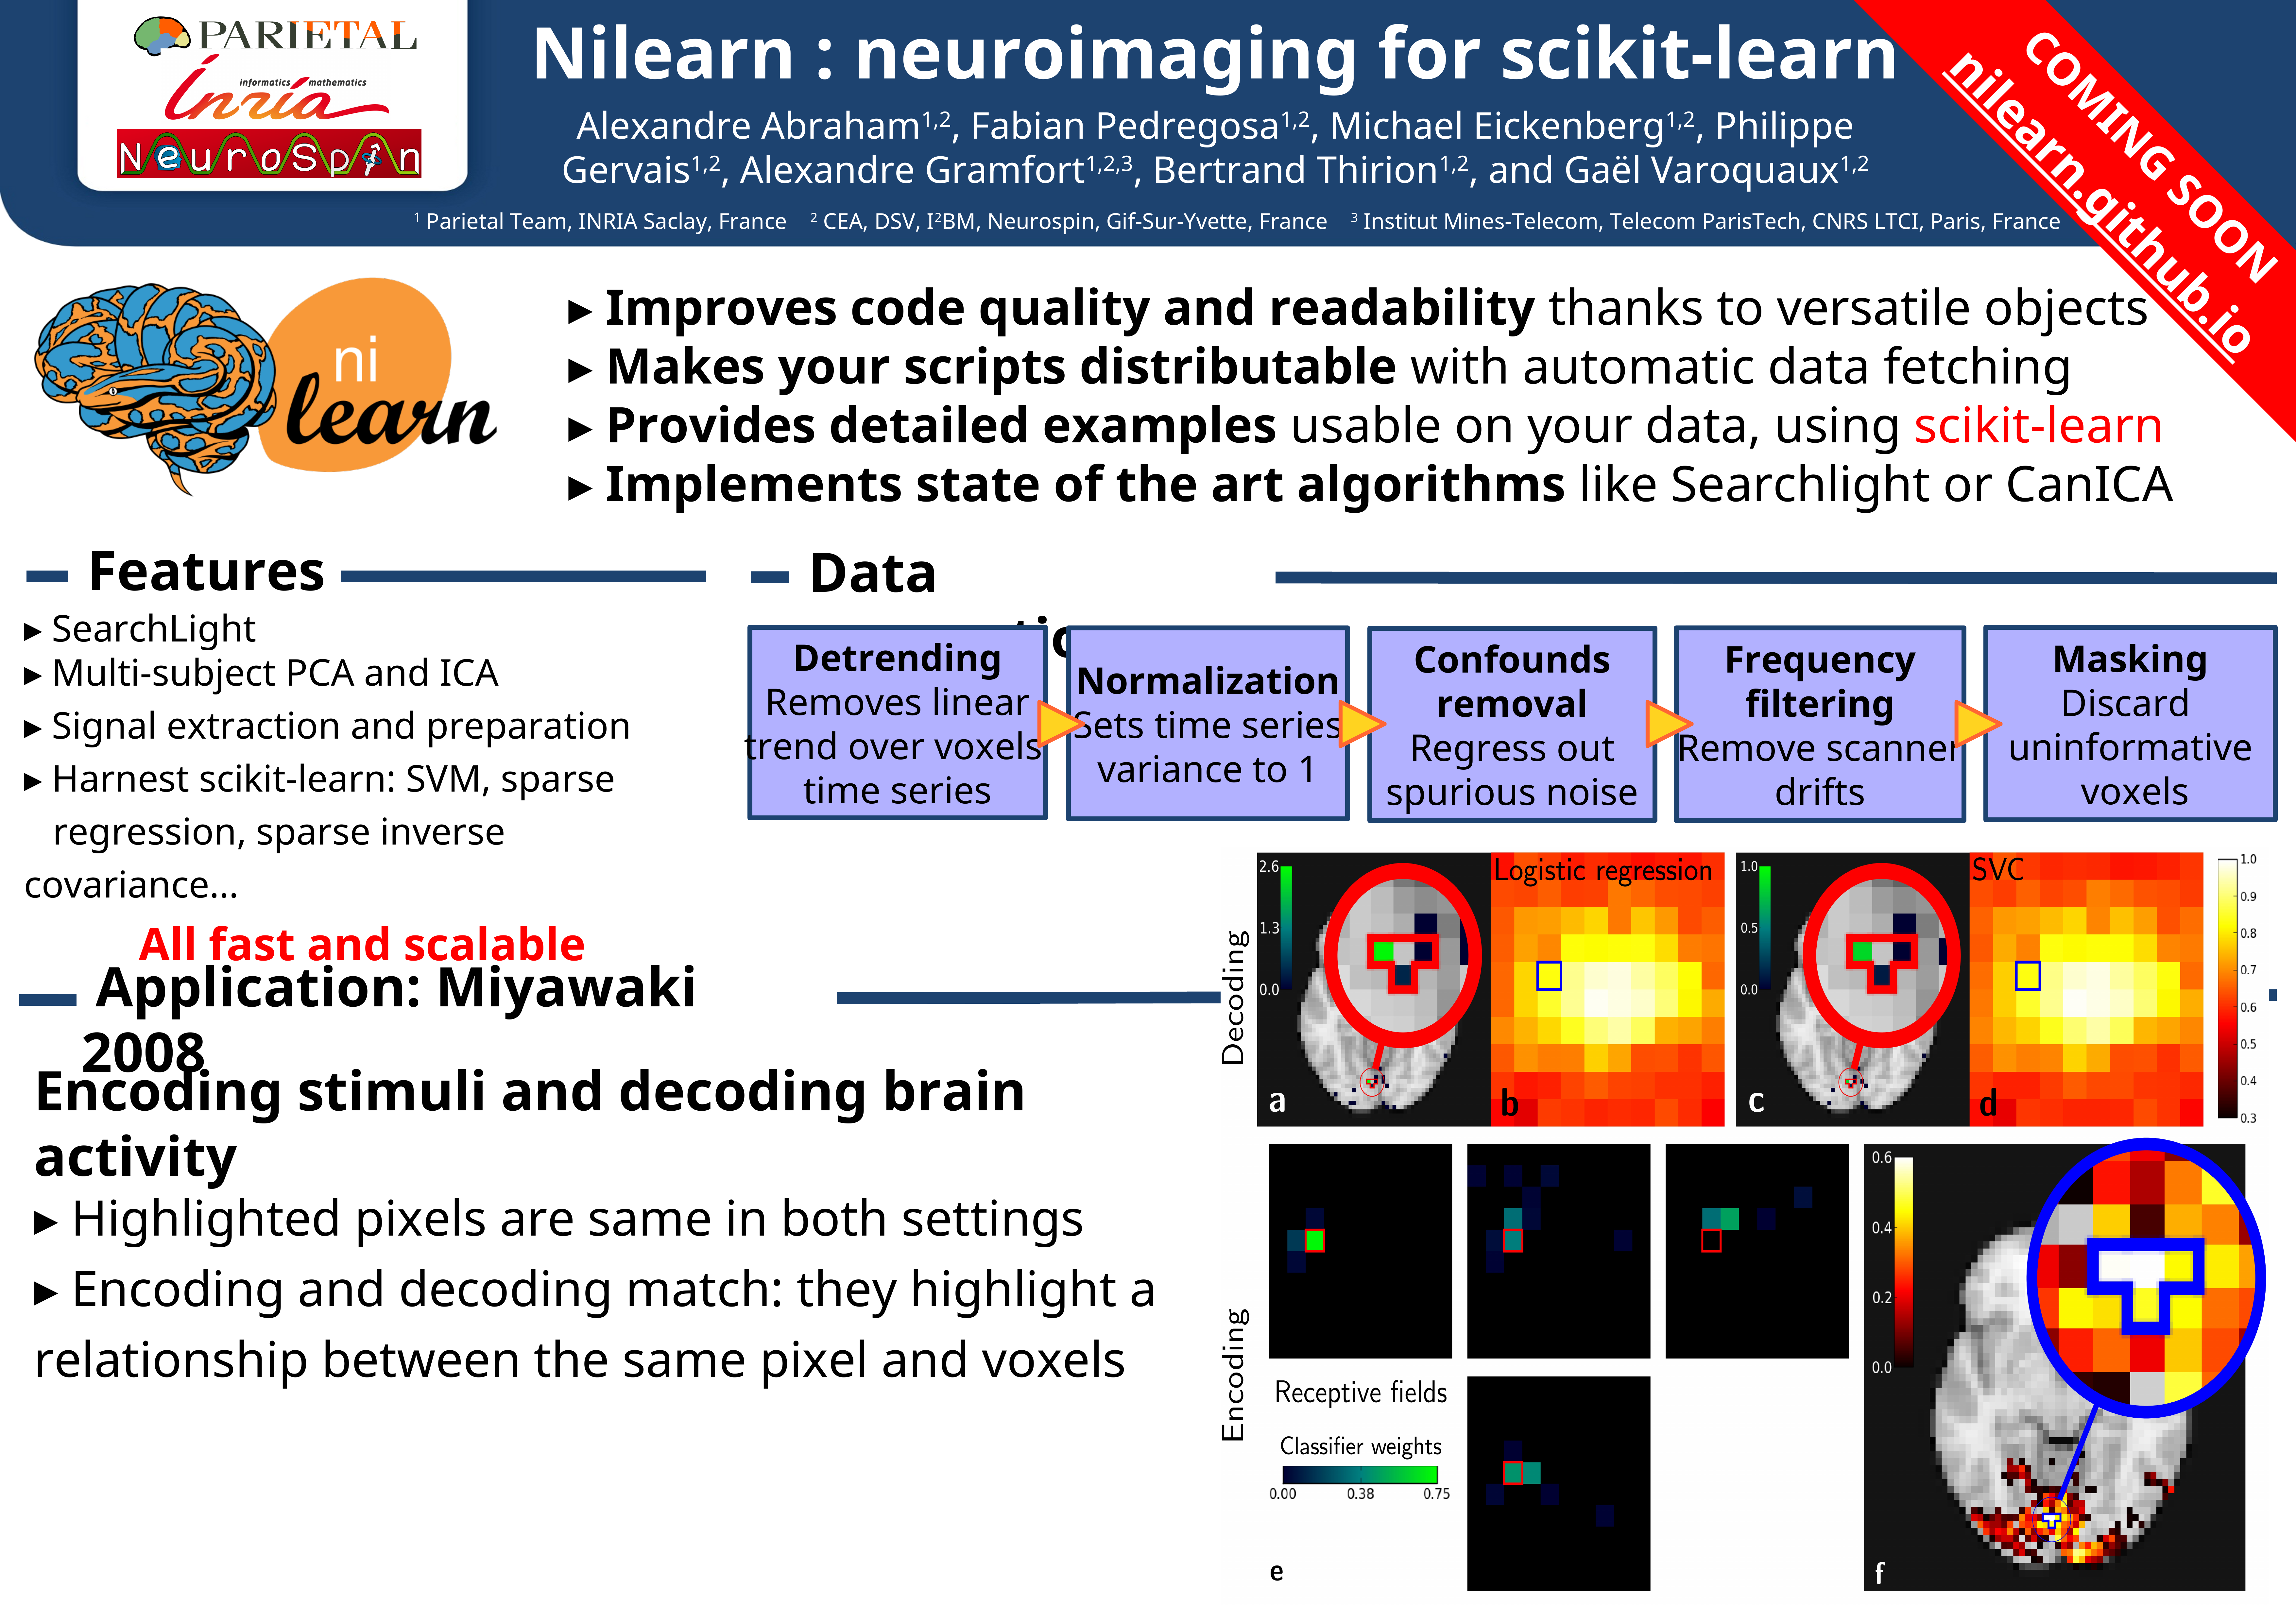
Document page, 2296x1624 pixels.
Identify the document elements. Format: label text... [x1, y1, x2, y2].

text_box Masking Discard uninformative voxels [1986, 627, 2275, 820]
text_box Encoding stimuli and decoding brain activity ▸ Highlighted pixels are same in both settings ▸ Encoding and decoding match: they highlight a relationship between the same pixel and voxels [29, 1053, 1221, 1471]
picture [2046, 0, 2296, 250]
text_box Data preparation [789, 535, 1276, 621]
text_box Nilearn : neuroimaging for scikit-learn Alexandre Abraham1,2, Fabian Pedregosa1,2, Michael Eickenberg1,2, Philippe Gervais1,2, Alexandre Gramfort1,2,3, Bertrand Thirion1,2, and Gaël Varoquaux1,2 [504, 5, 1927, 193]
text_box Detrending Removes linear trend over voxels' time series [750, 627, 1046, 818]
text_box Frequency filtering Remove scanner drifts [1676, 628, 1964, 821]
text_box ▸ SearchLight ▸ Multi-subject PCA and ICA ▸ Signal extraction and preparation ▸ Harnest scikit-learn: SVM, sparse regression, sparse inverse covariance... All fast and scalable [19, 602, 706, 919]
text_box Confounds removal Regress out spurious noise [1370, 628, 1655, 821]
text_box ▸ Improves code quality and readability thanks to versatile objects ▸ Makes your scripts distributable with automatic data fetching ▸ Provides detailed examples usable on your data, using scikit-learn ▸ Implements state of the art algorithms like Searchlight or CanICA [563, 273, 2182, 514]
text_box 1 Parietal Team, INRIA Saclay, France 2 CEA, DSV, I2BM, Neurospin, Gif-Sur-Yvette, France 3 Institut Mines-Telecom, Telecom ParisTech, CNRS LTCI, Paris, France [408, 205, 2093, 240]
text_box [1340, 702, 1385, 746]
picture [0, 0, 2126, 510]
picture [1221, 847, 2269, 1605]
text_box Application: Miyawaki 2008 [77, 949, 837, 1028]
text_box [1647, 702, 1692, 746]
text_box [1039, 702, 1084, 746]
text_box COMING SOON nilearn.github.io [1854, 0, 2296, 442]
text_box Application: Miyawaki 2008 [527, 949, 537, 955]
text_box Normalization Sets time series variance to 1 [1068, 628, 1348, 819]
text_box Application: Miyawaki 2008 [372, 949, 382, 955]
text_box Features [68, 533, 341, 602]
text_box [1956, 702, 2001, 746]
